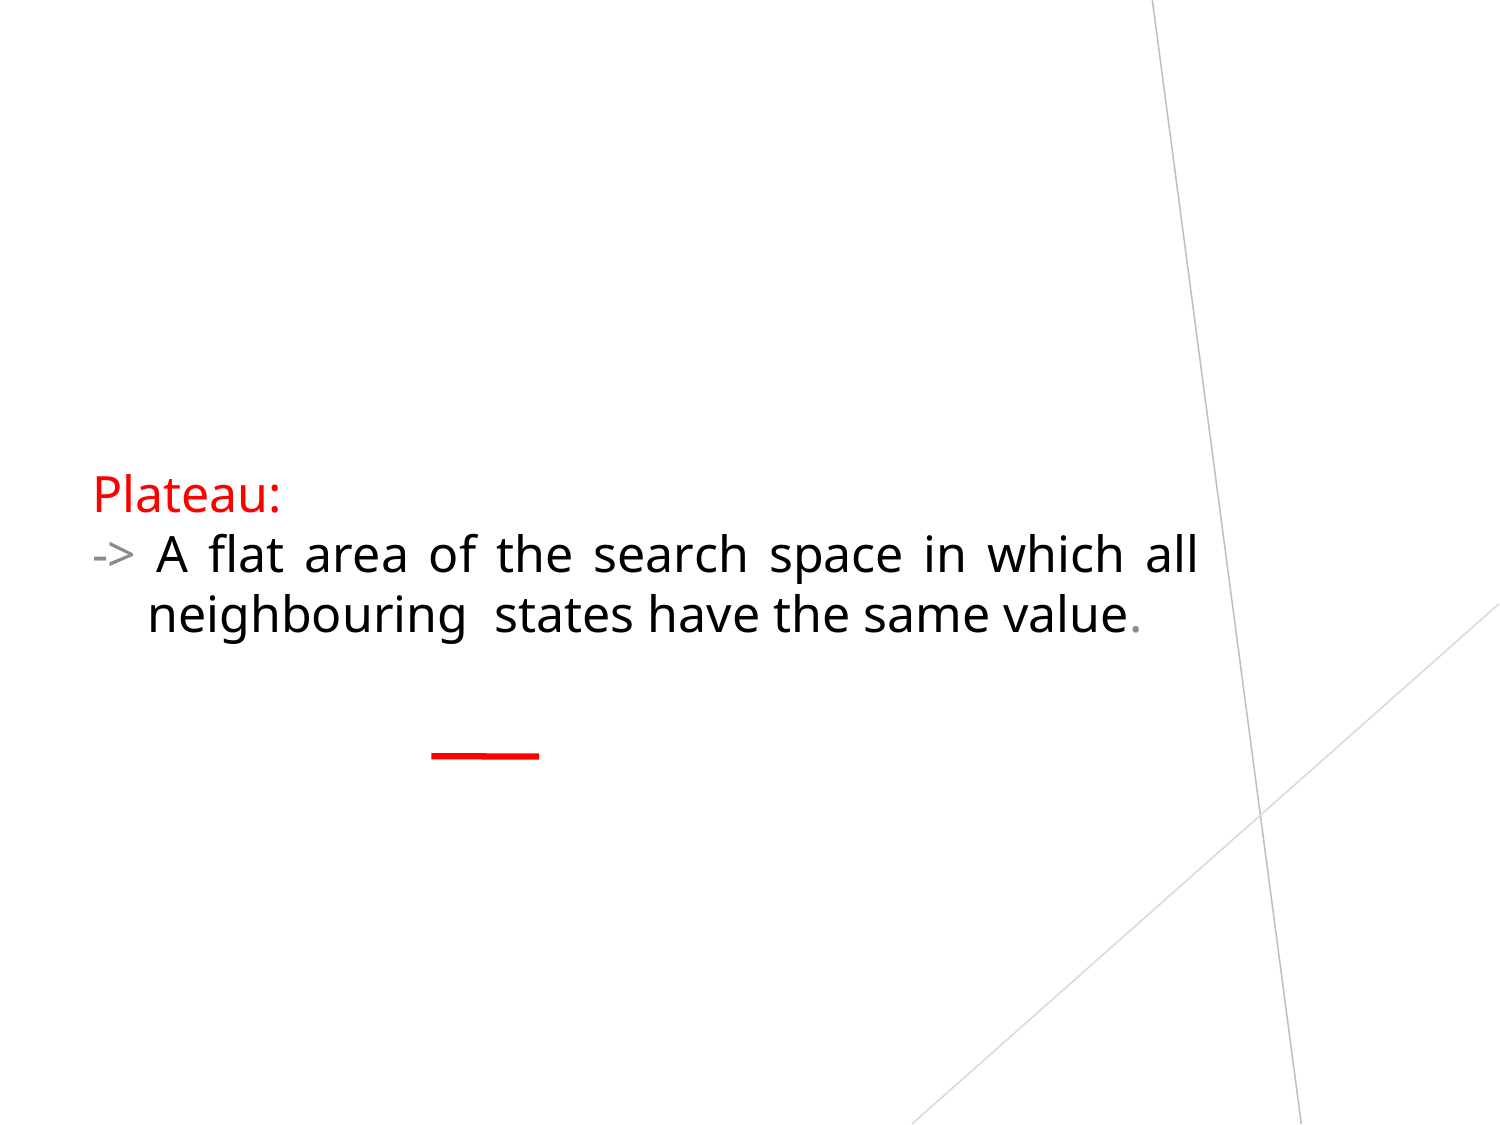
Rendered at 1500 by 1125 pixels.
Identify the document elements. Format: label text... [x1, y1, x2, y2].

text_box Plateau: -> A flat area of the search space in which all neighbouring states have the same value. [76, 114, 1216, 991]
